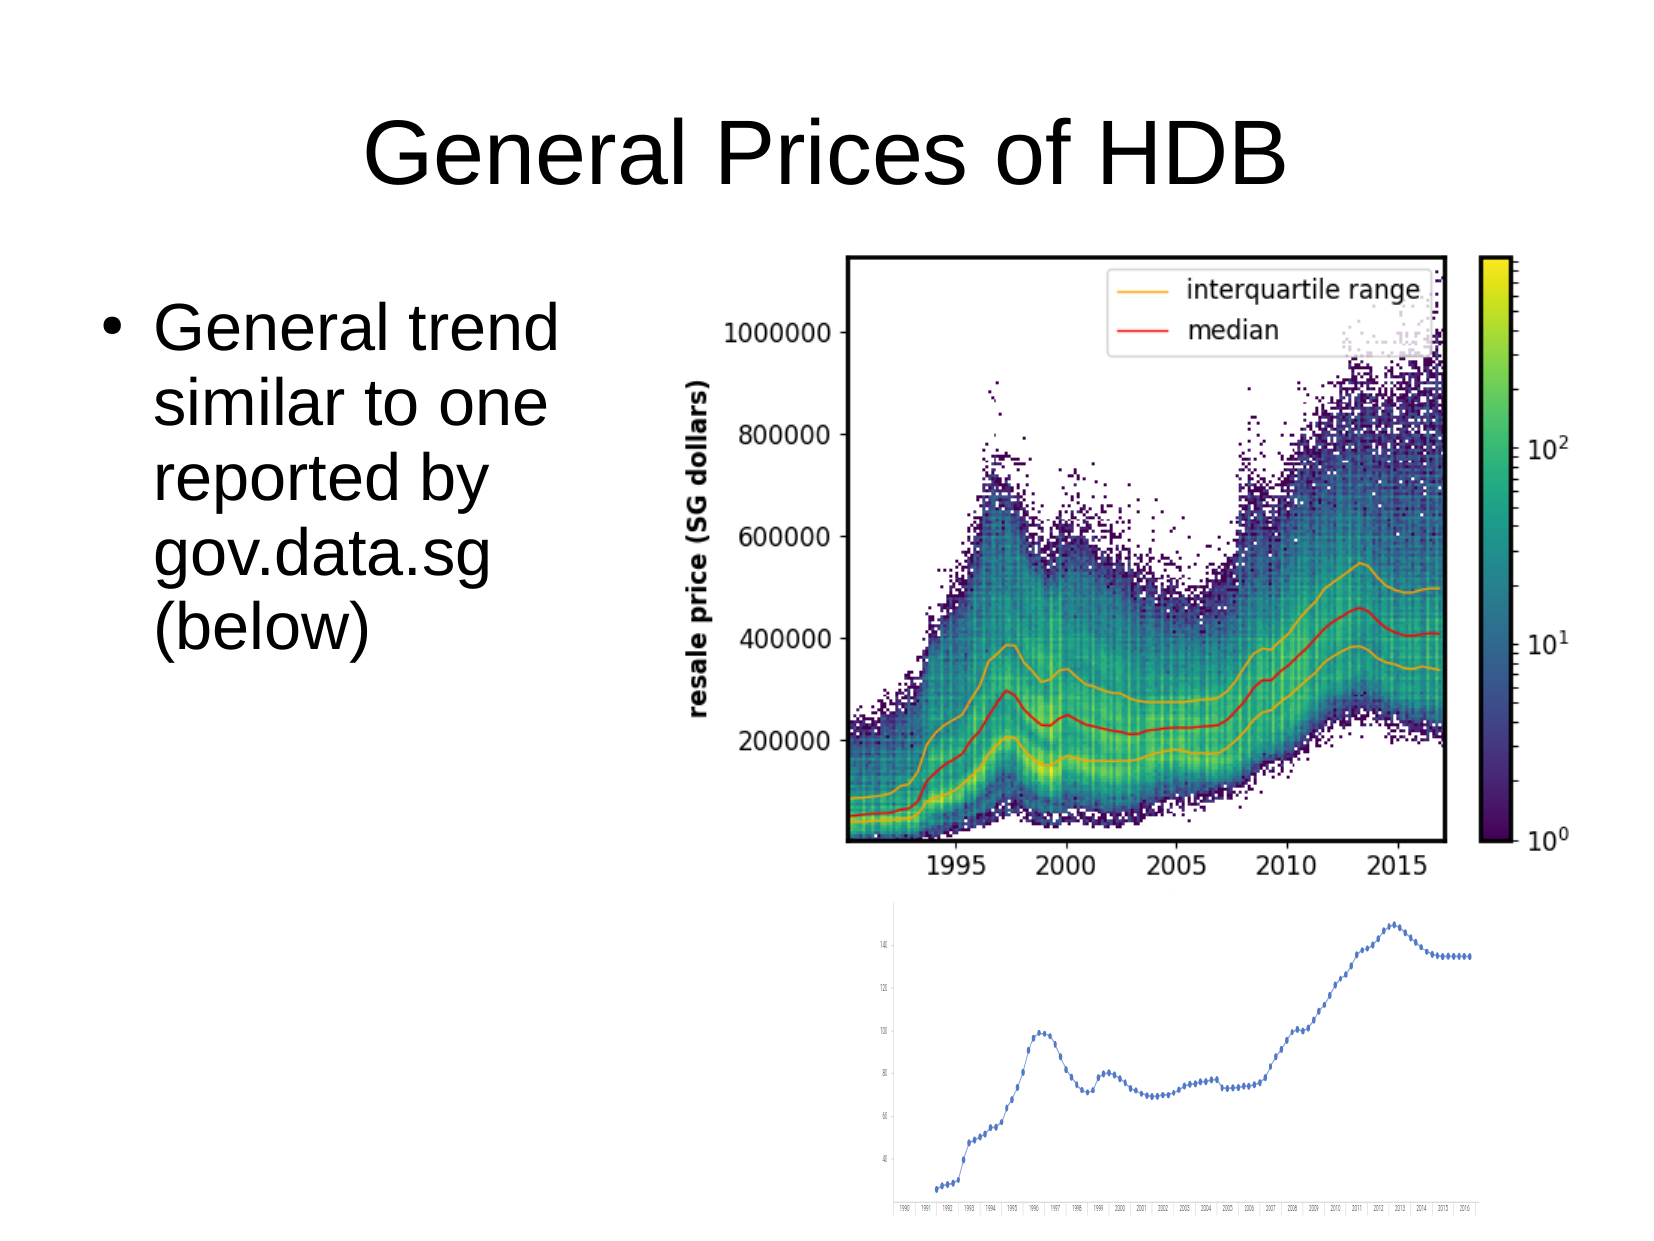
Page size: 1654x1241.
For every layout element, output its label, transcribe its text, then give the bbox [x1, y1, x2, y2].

list General trend similar to one reported by gov.data.sg (below) [82, 290, 691, 1010]
picture [660, 224, 1620, 1241]
title General Prices of HDB [82, 49, 1571, 257]
